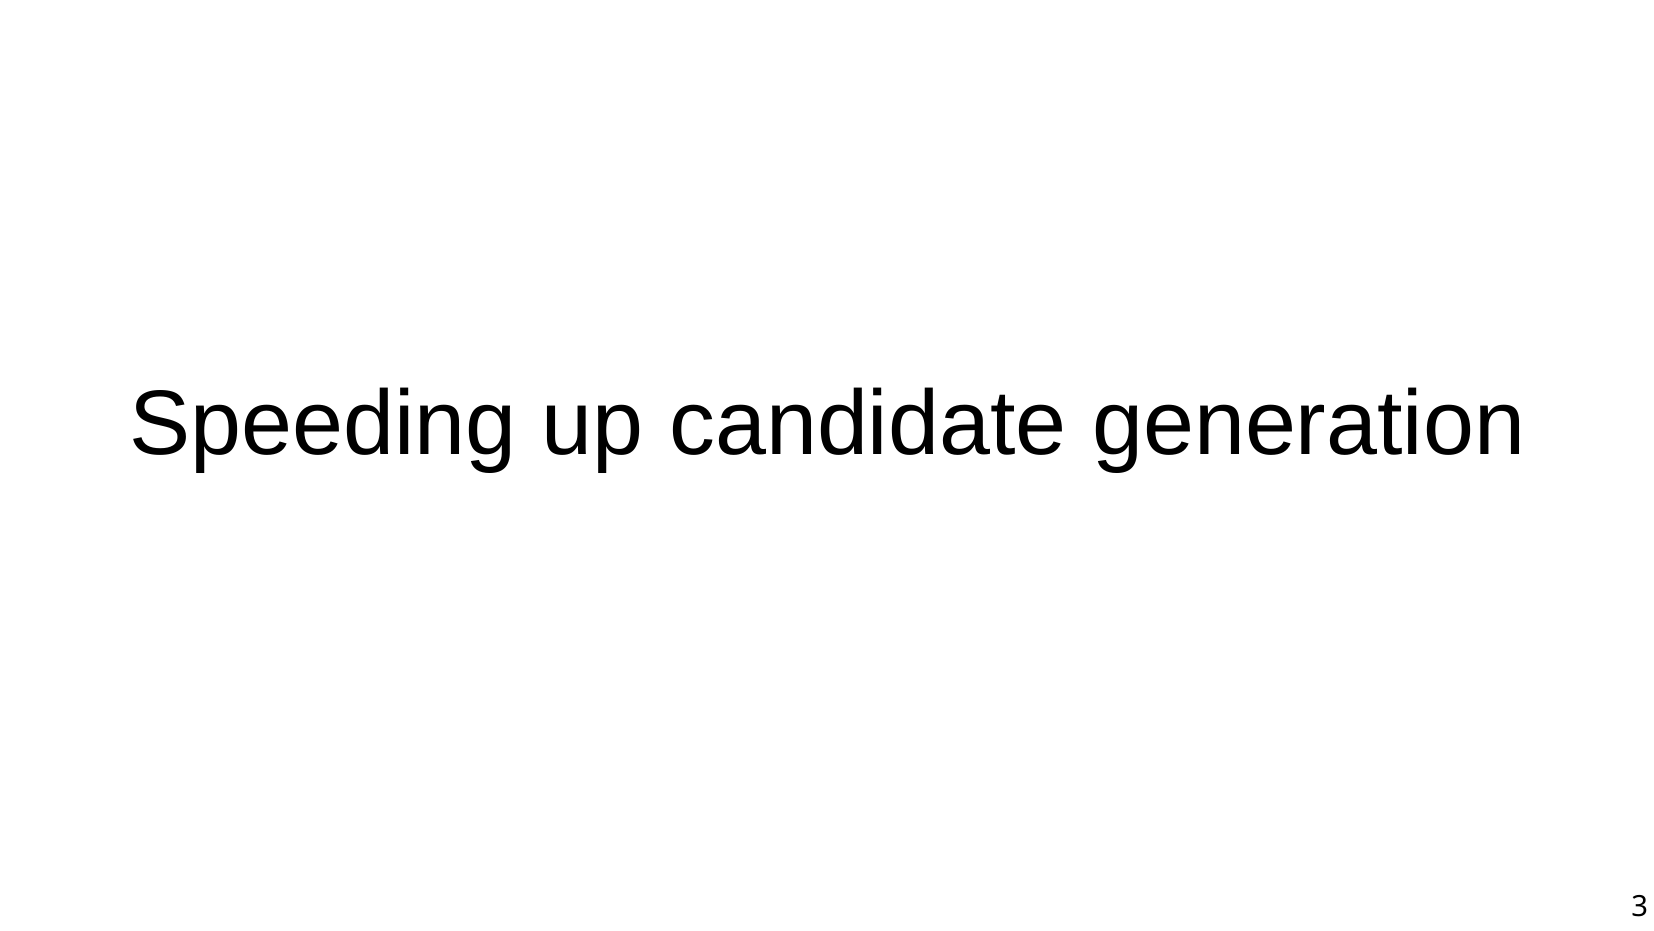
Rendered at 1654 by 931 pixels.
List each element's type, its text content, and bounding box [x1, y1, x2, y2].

title Speeding up candidate generation [0, 320, 1654, 526]
